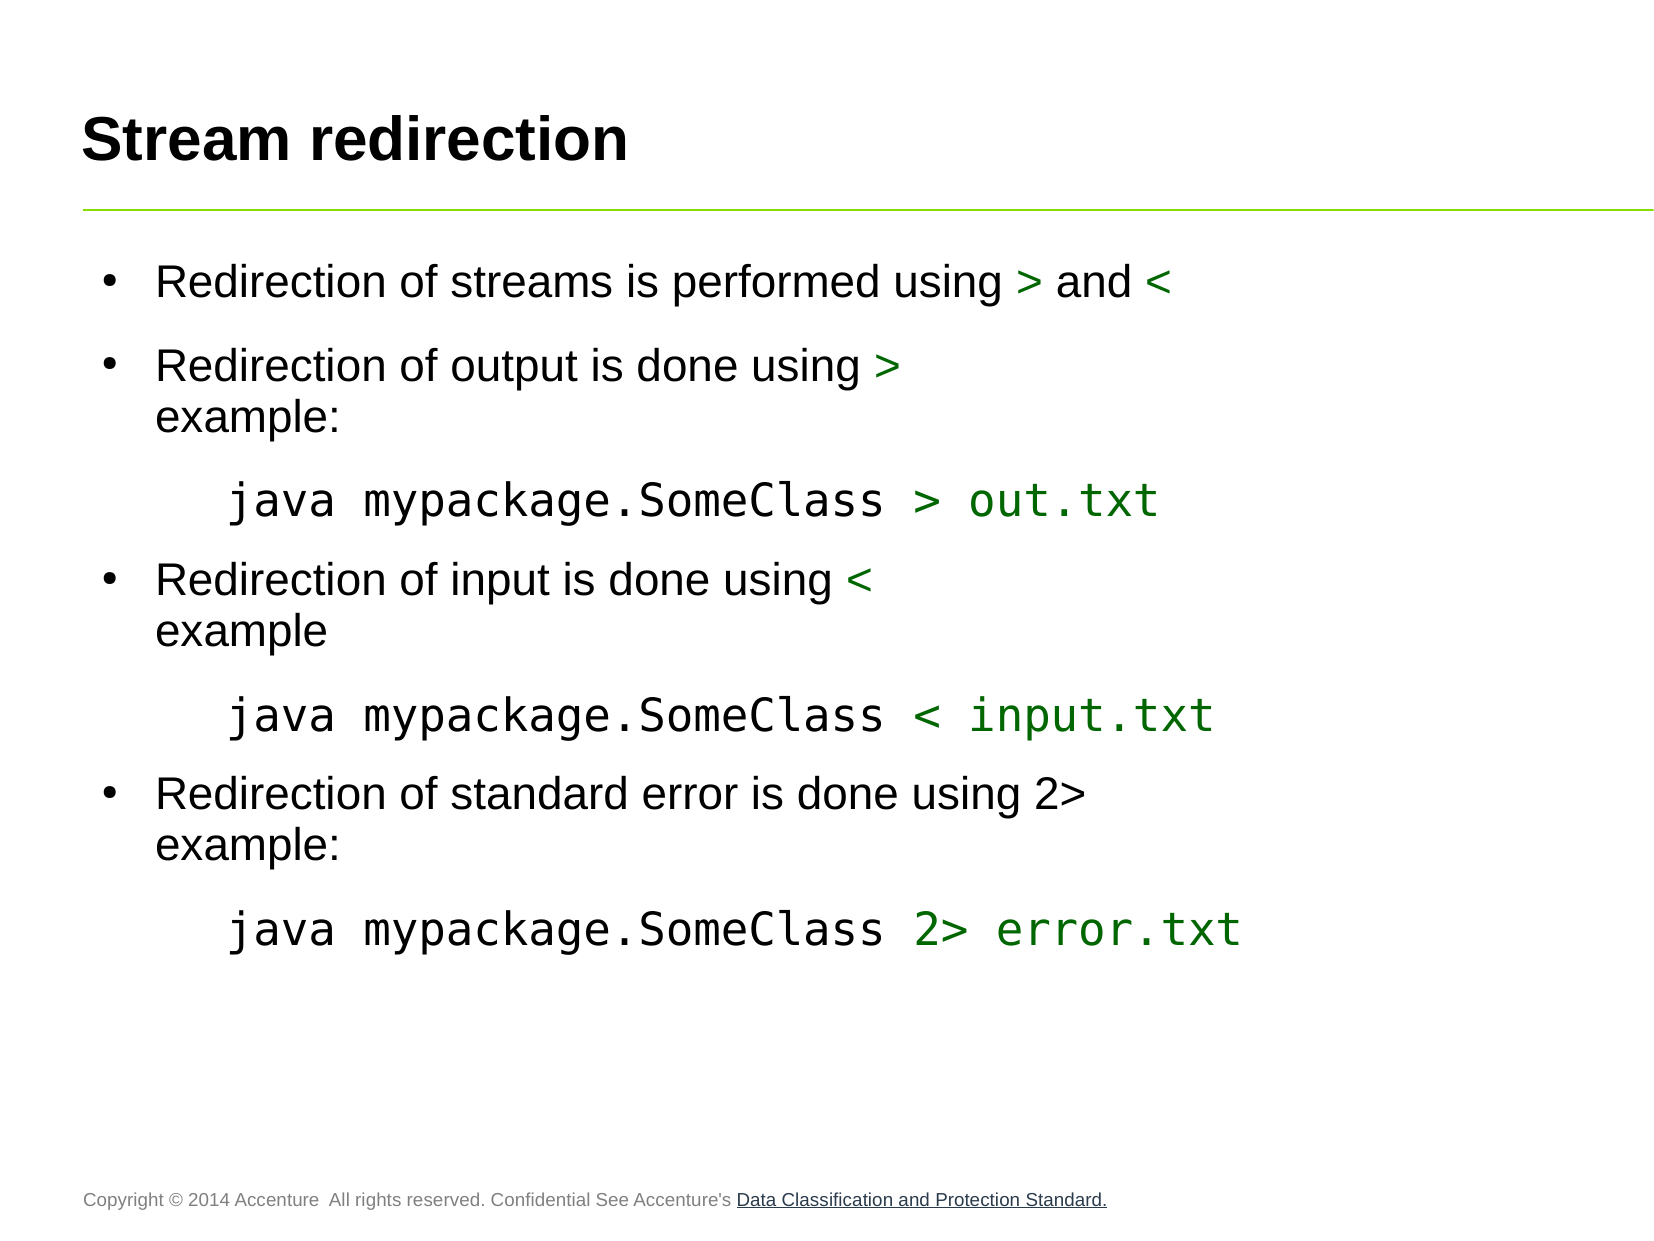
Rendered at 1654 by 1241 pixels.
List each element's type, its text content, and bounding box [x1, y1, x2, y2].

title Stream redirection [81, 68, 1654, 211]
list Redirection of streams is performed using > and < Redirection of output is done using > example: java mypackage.SomeClass > out.txt Redirection of input is done using < example java mypackage.SomeClass < input.txt Redirection of standard error is done using 2> example: java mypackage.SomeClass 2> error.txt [84, 255, 1573, 1166]
